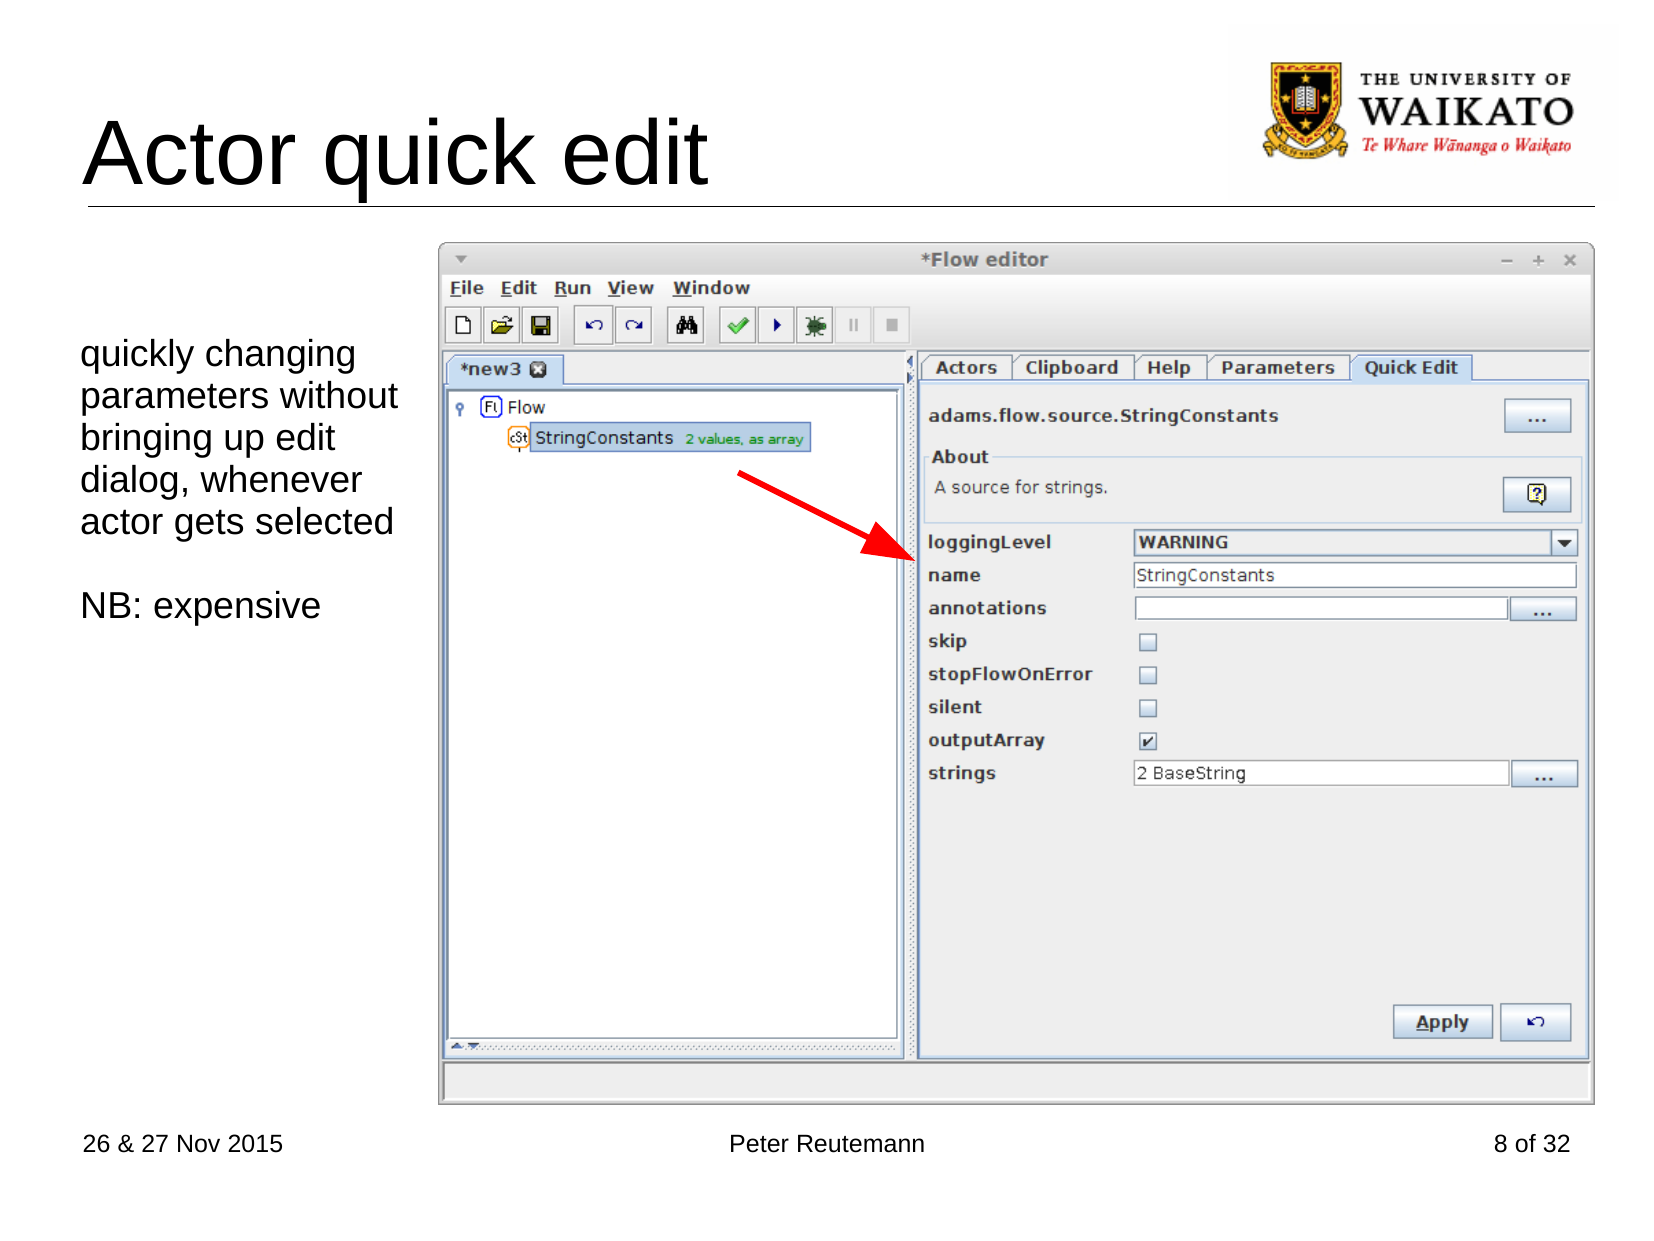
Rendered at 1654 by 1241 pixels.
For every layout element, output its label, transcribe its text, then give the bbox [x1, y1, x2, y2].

picture [438, 242, 1595, 1105]
text_box quickly changing parameters without bringing up edit dialog, whenever actor gets selected NB: expensive [65, 324, 414, 634]
title Actor quick edit [82, 49, 1571, 257]
picture [1228, 24, 1619, 201]
